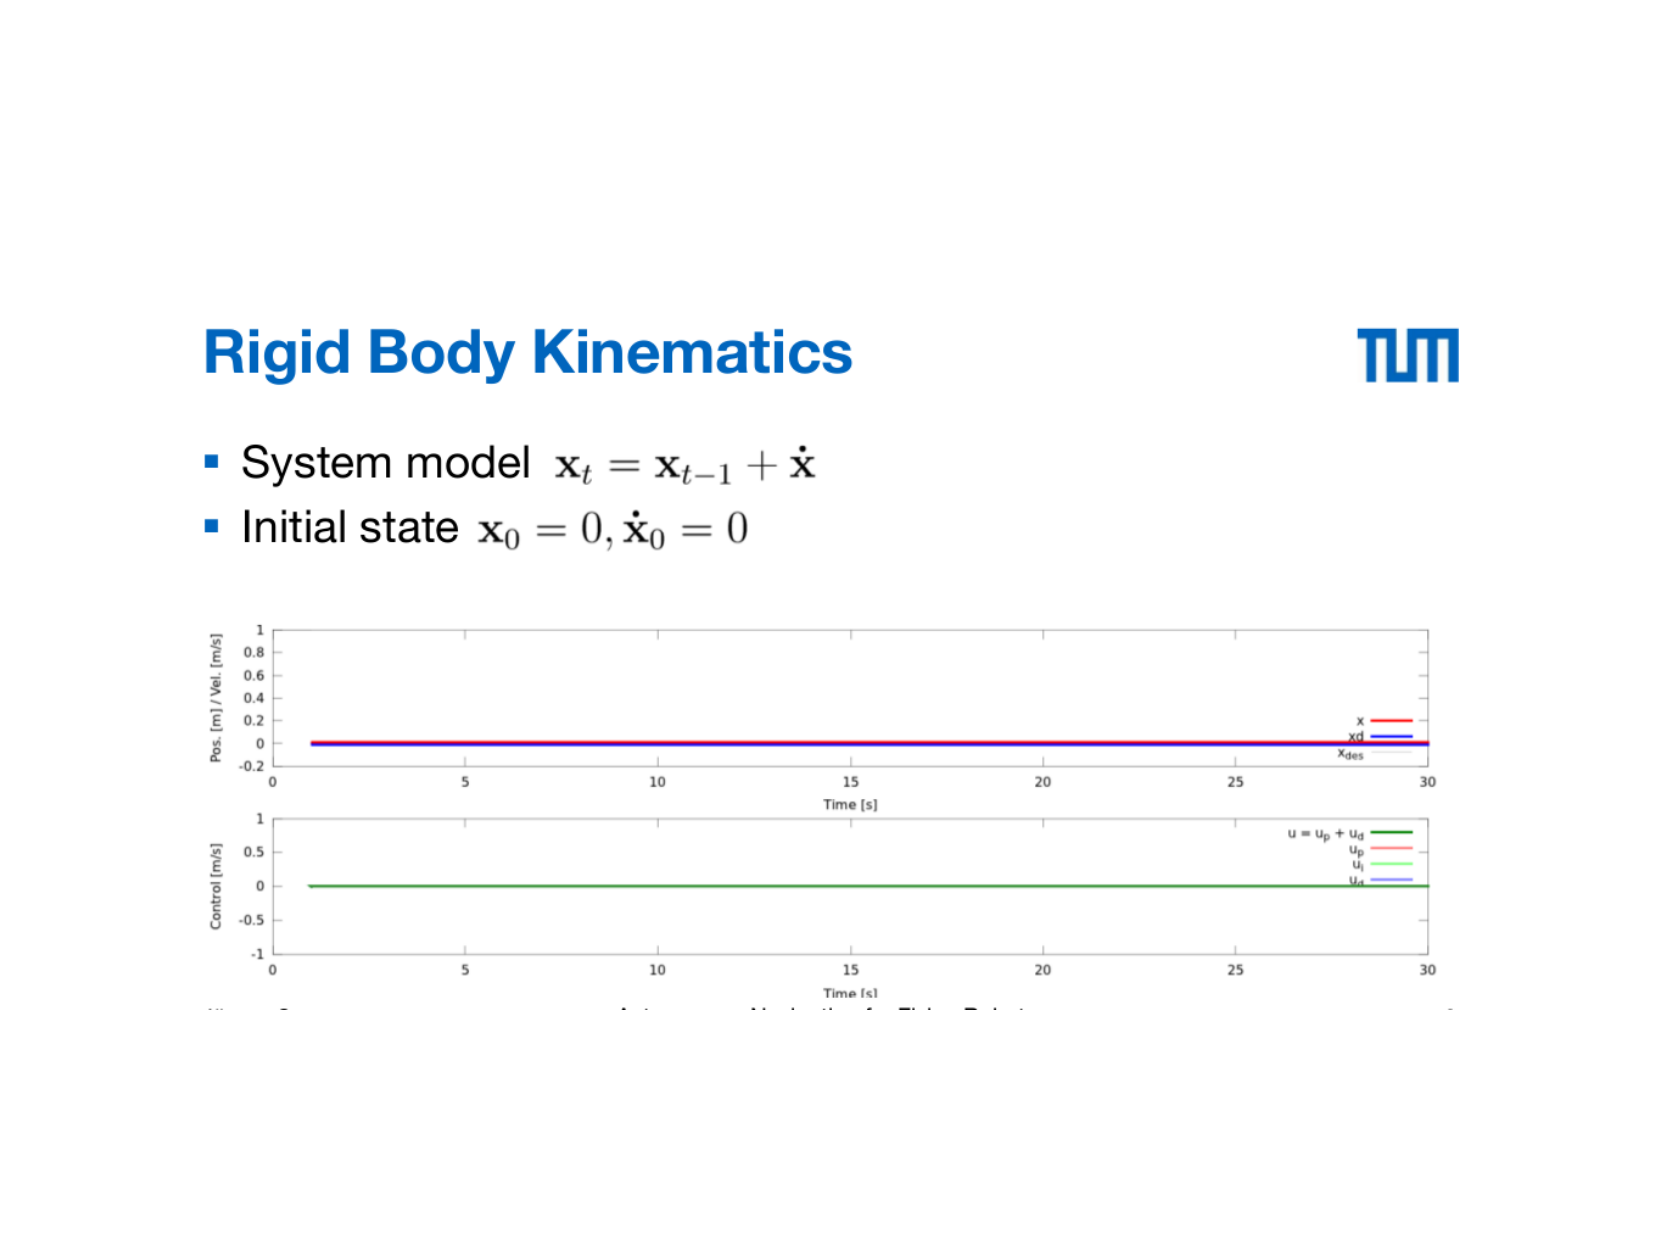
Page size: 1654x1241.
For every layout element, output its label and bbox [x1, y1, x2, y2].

picture [150, 290, 1504, 1010]
